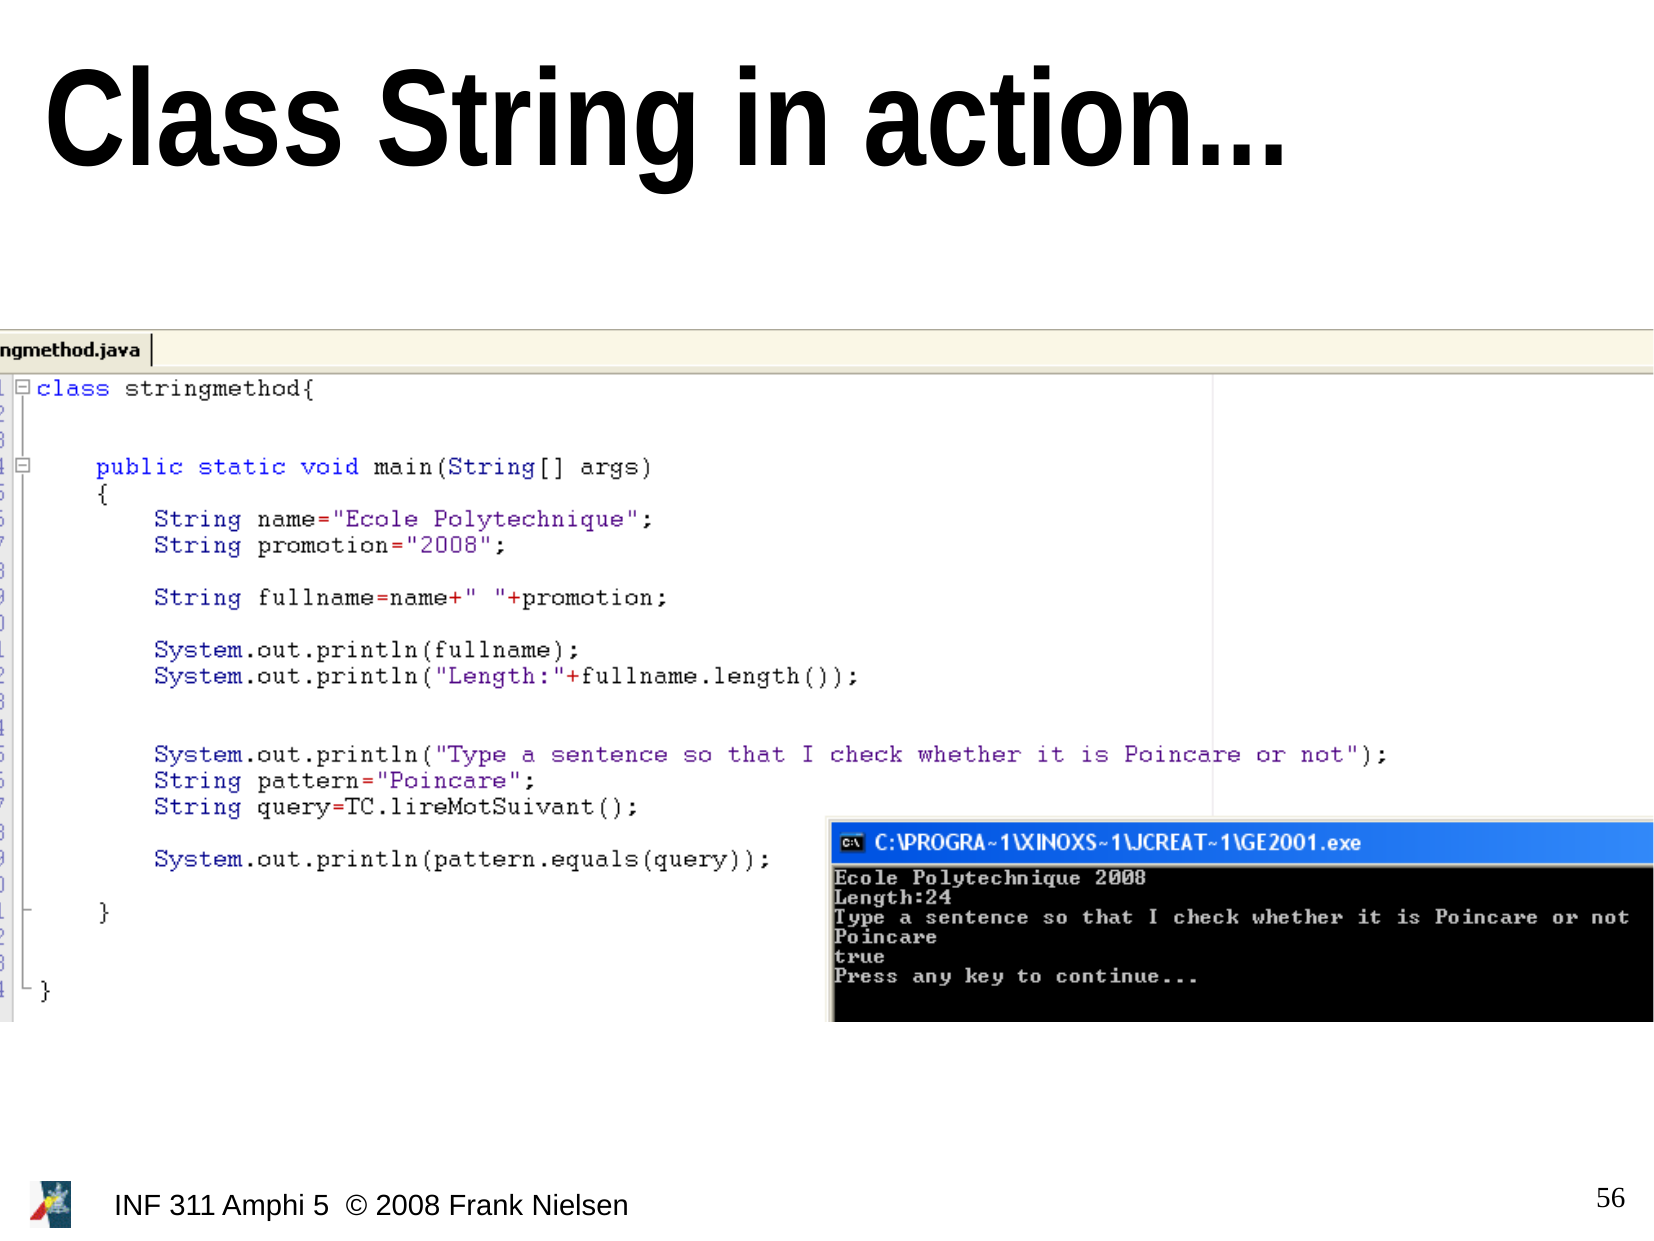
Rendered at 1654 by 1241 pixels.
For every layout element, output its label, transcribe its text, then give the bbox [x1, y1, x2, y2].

picture [0, 329, 1654, 1022]
picture [29, 1181, 71, 1228]
text_box Class String in action... [29, 29, 1306, 202]
